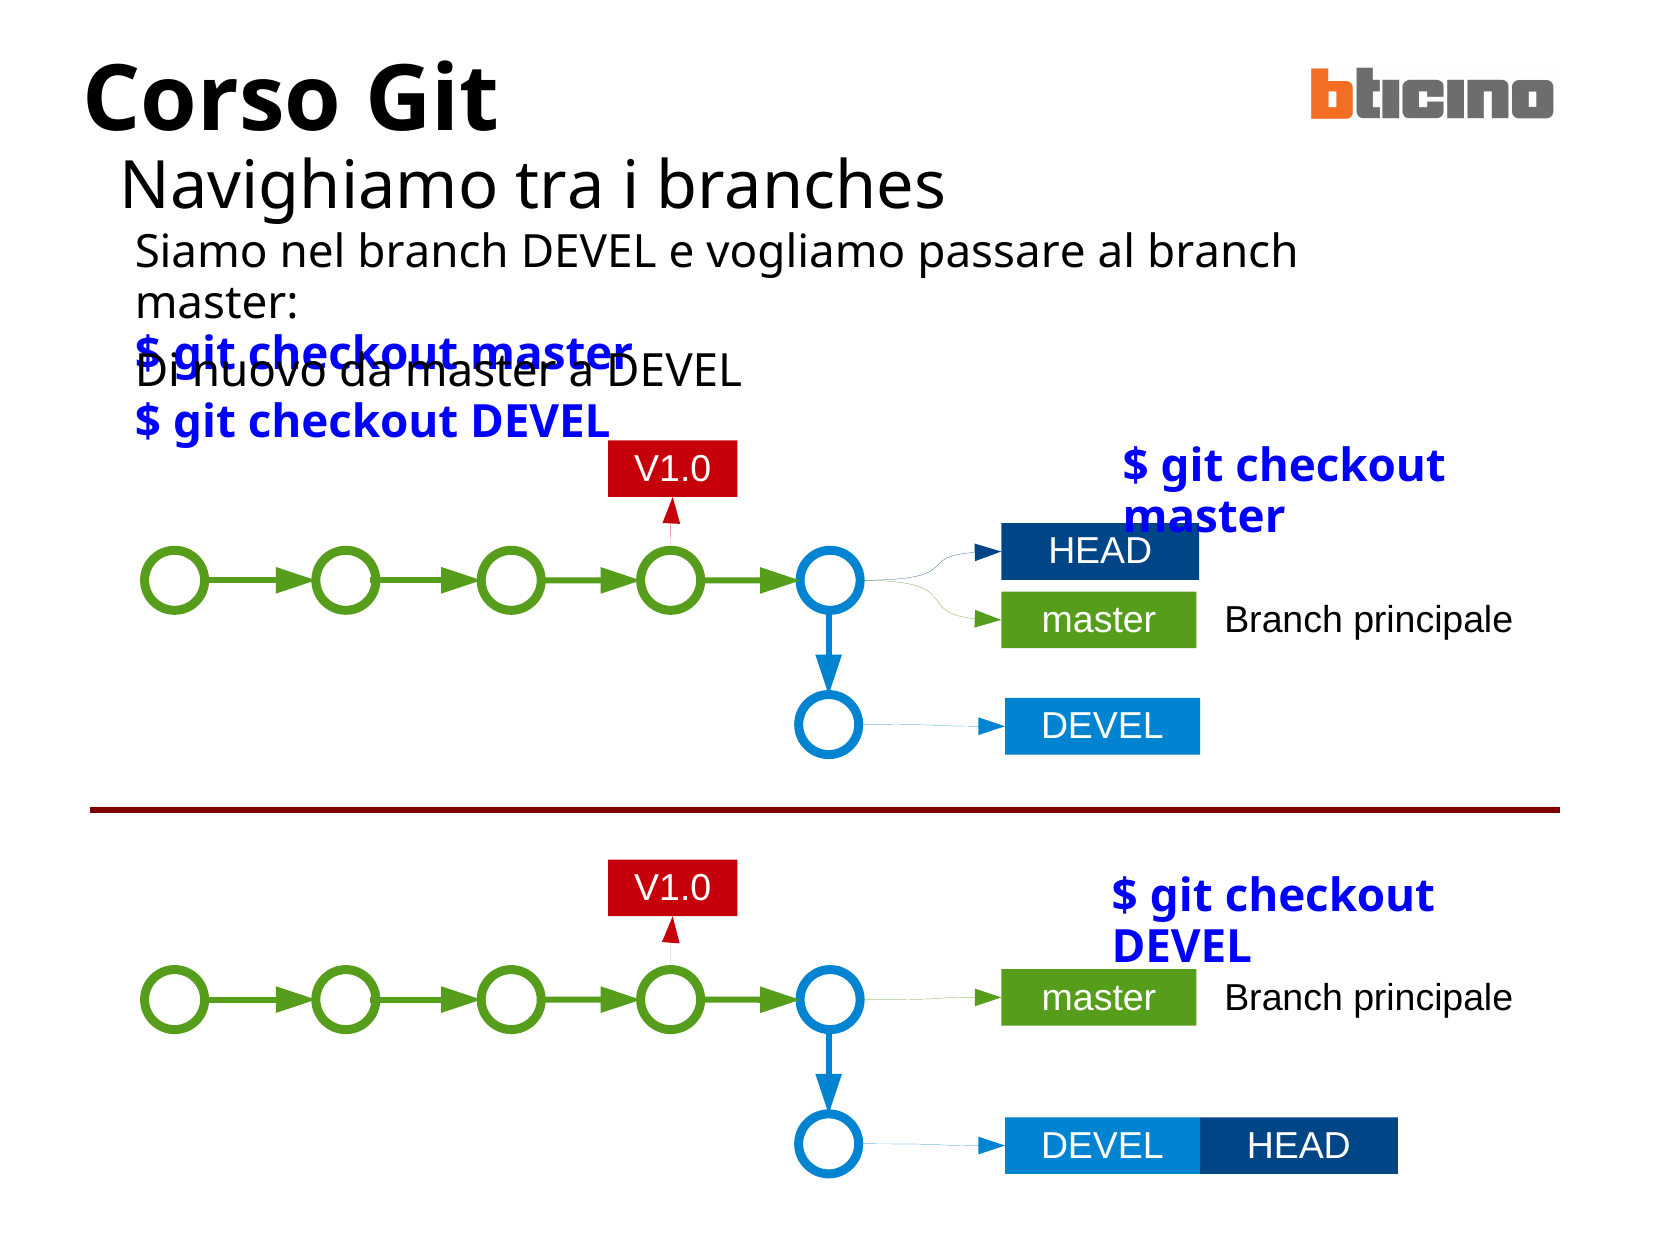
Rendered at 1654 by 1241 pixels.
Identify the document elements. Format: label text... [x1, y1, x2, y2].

text_box Di nuovo da master a DEVEL $ git checkout DEVEL [120, 337, 1486, 455]
text_box DEVEL [1005, 697, 1201, 755]
text_box Siamo nel branch DEVEL e vogliamo passare al branch master: $ git checkout master [120, 219, 1486, 337]
text_box HEAD [1001, 523, 1200, 580]
text_box $ git checkout DEVEL [1096, 863, 1554, 930]
text_box Navighiamo tra i branches [105, 141, 1576, 232]
title Corso Git [82, 48, 1570, 151]
text_box master [1001, 969, 1197, 1026]
text_box V1.0 [608, 859, 738, 917]
text_box $ git checkout master [1107, 432, 1576, 499]
text_box DEVEL [1005, 1117, 1201, 1174]
text_box master [1001, 591, 1197, 649]
text_box Branch principale [1209, 591, 1540, 648]
text_box V1.0 [608, 440, 738, 497]
text_box Branch principale [1209, 969, 1540, 1026]
text_box HEAD [1201, 1117, 1398, 1174]
